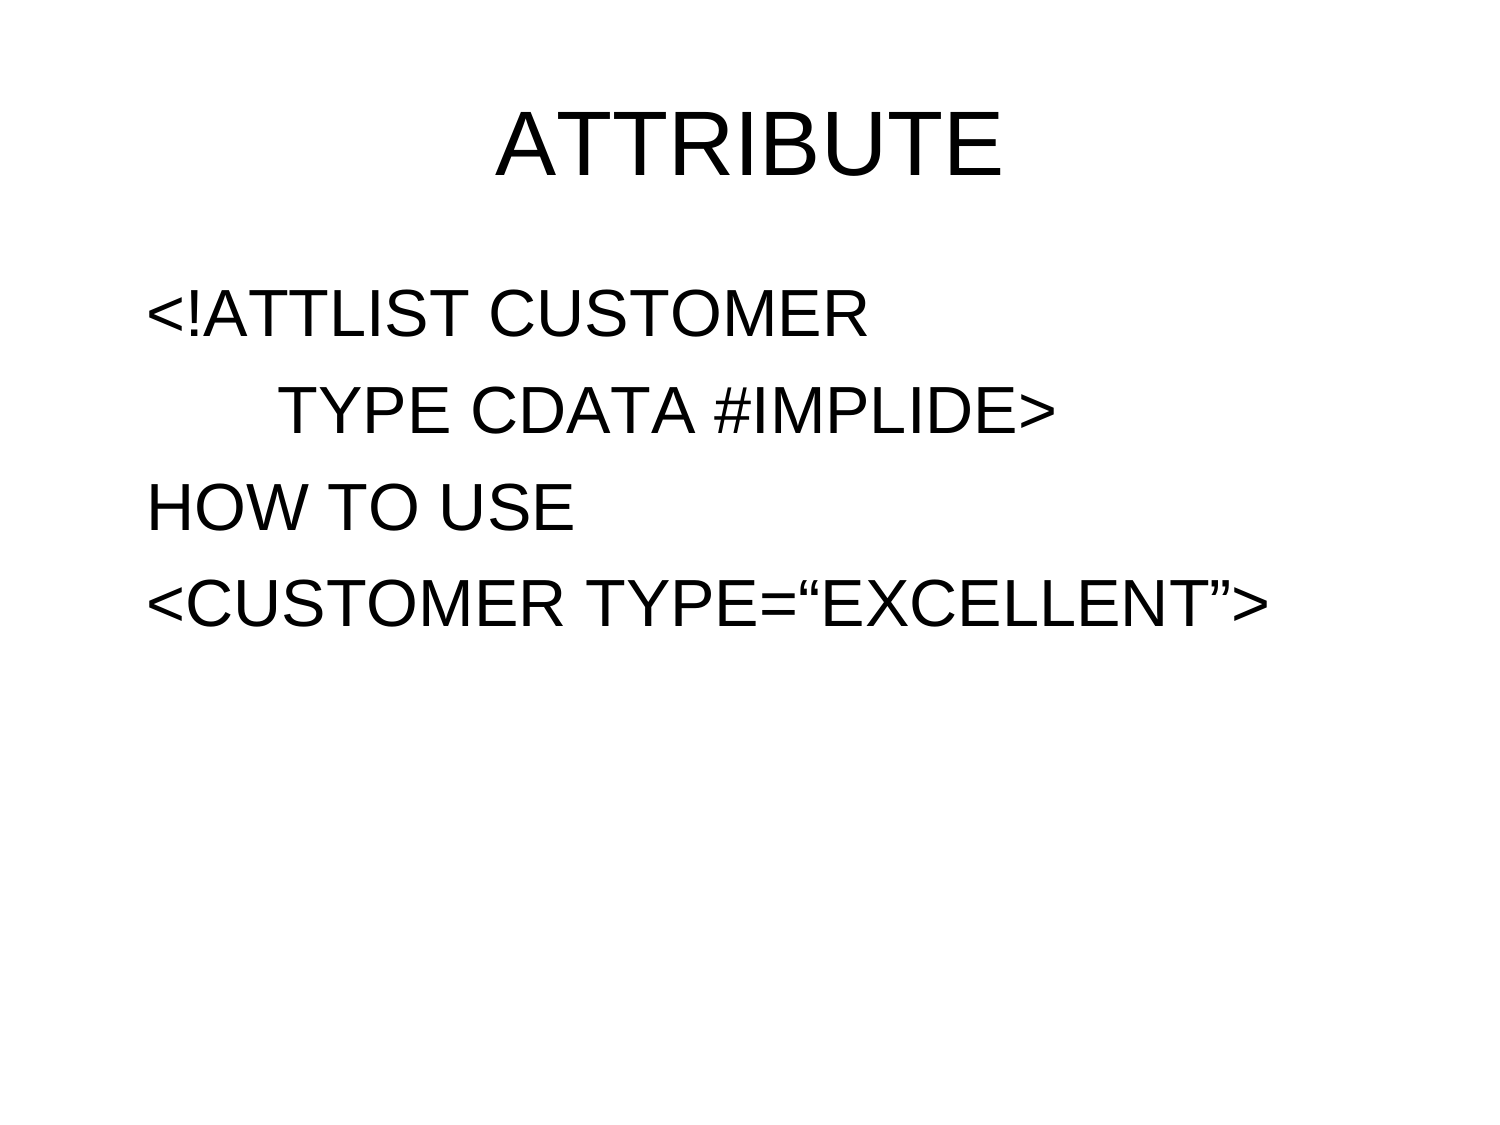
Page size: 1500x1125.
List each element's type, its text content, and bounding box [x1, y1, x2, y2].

title ATTRIBUTE [75, 45, 1426, 233]
list <!ATTLIST CUSTOMER TYPE CDATA #IMPLIDE> HOW TO USE <CUSTOMER TYPE=“EXCELLENT”> [75, 262, 1426, 1005]
